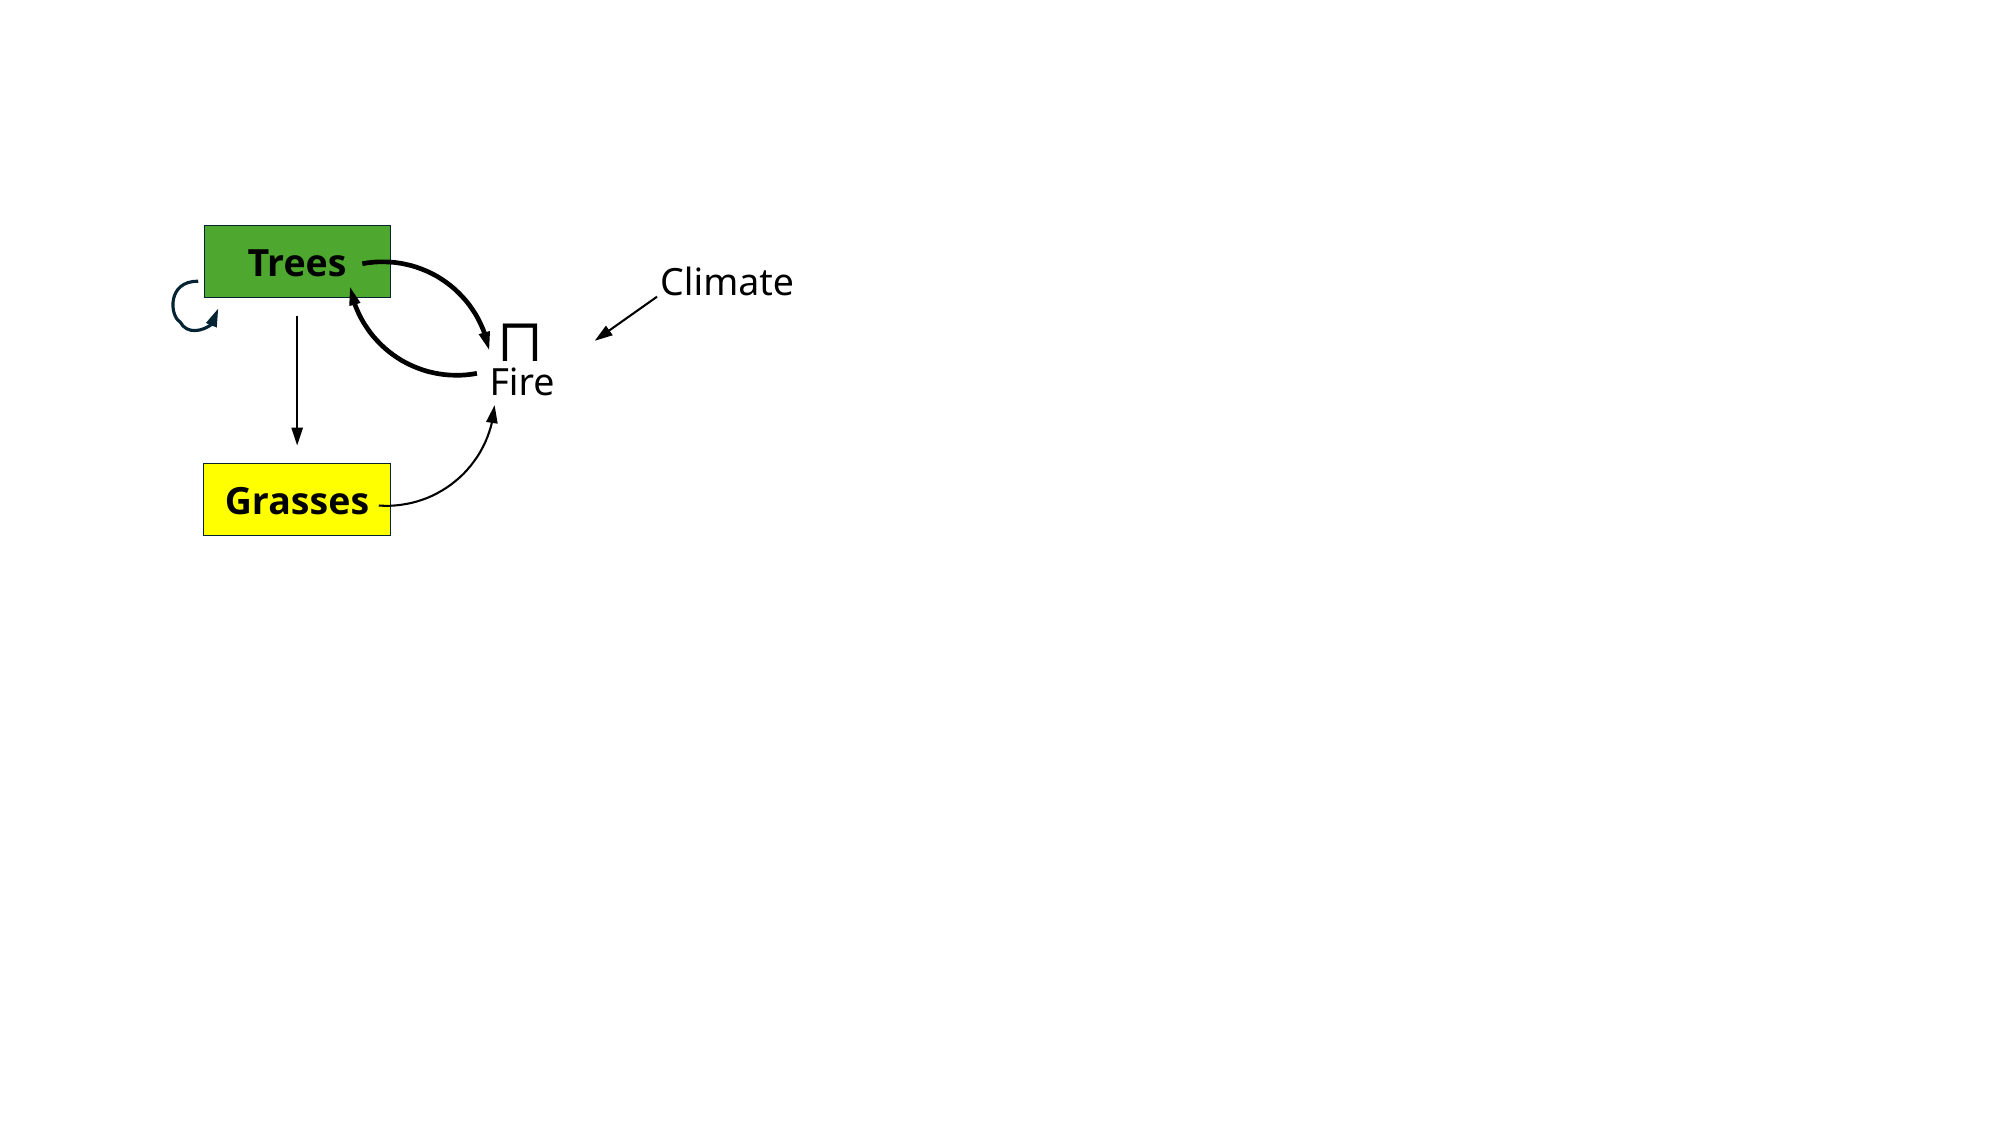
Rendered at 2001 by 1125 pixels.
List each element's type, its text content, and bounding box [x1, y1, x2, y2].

text_box Climate [645, 250, 805, 312]
text_box 🔥 [480, 292, 627, 410]
text_box Grasses [204, 464, 391, 535]
text_box Fire [474, 350, 566, 411]
text_box 🔥 [480, 338, 488, 350]
text_box Trees [204, 225, 390, 297]
